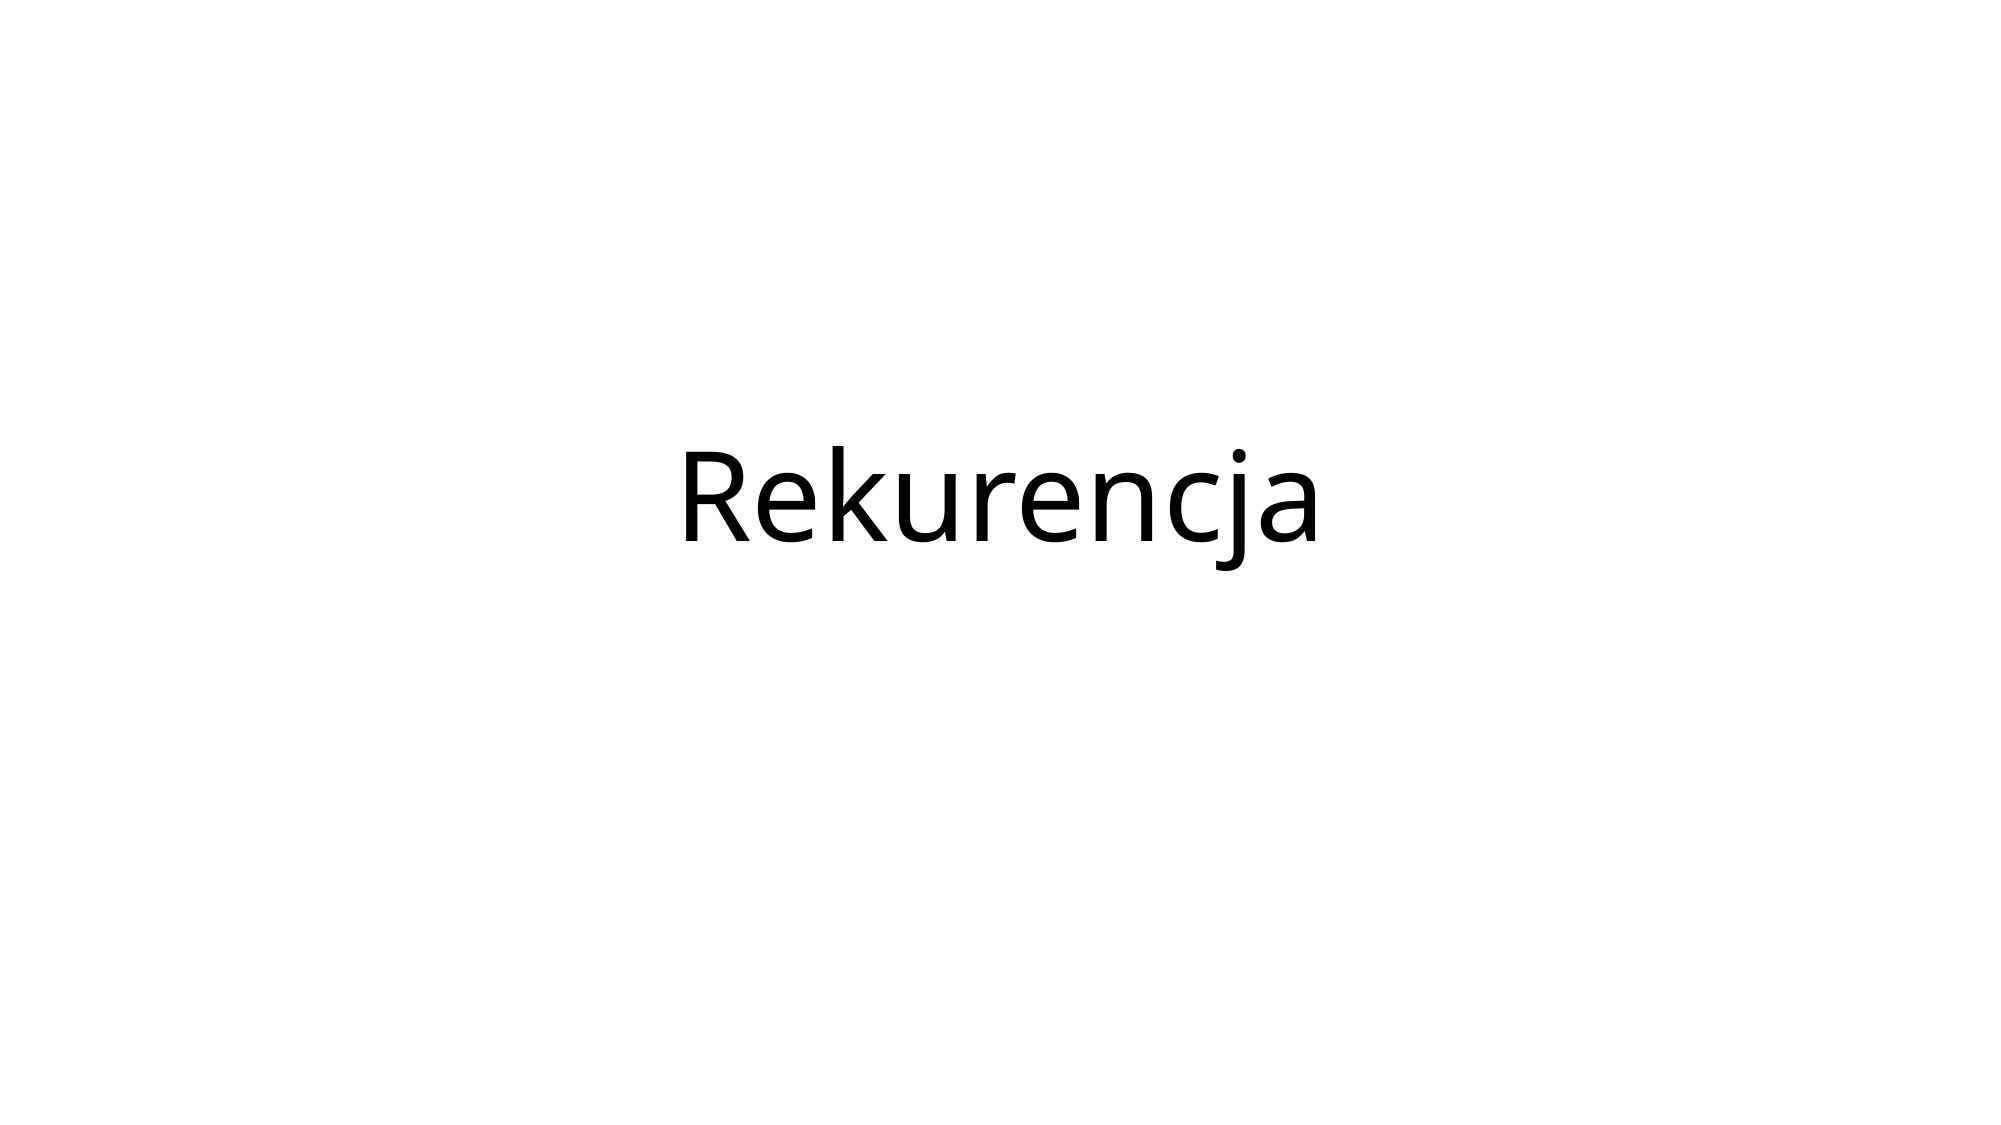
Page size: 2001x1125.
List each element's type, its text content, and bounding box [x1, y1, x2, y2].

title Rekurencja [249, 184, 1750, 576]
